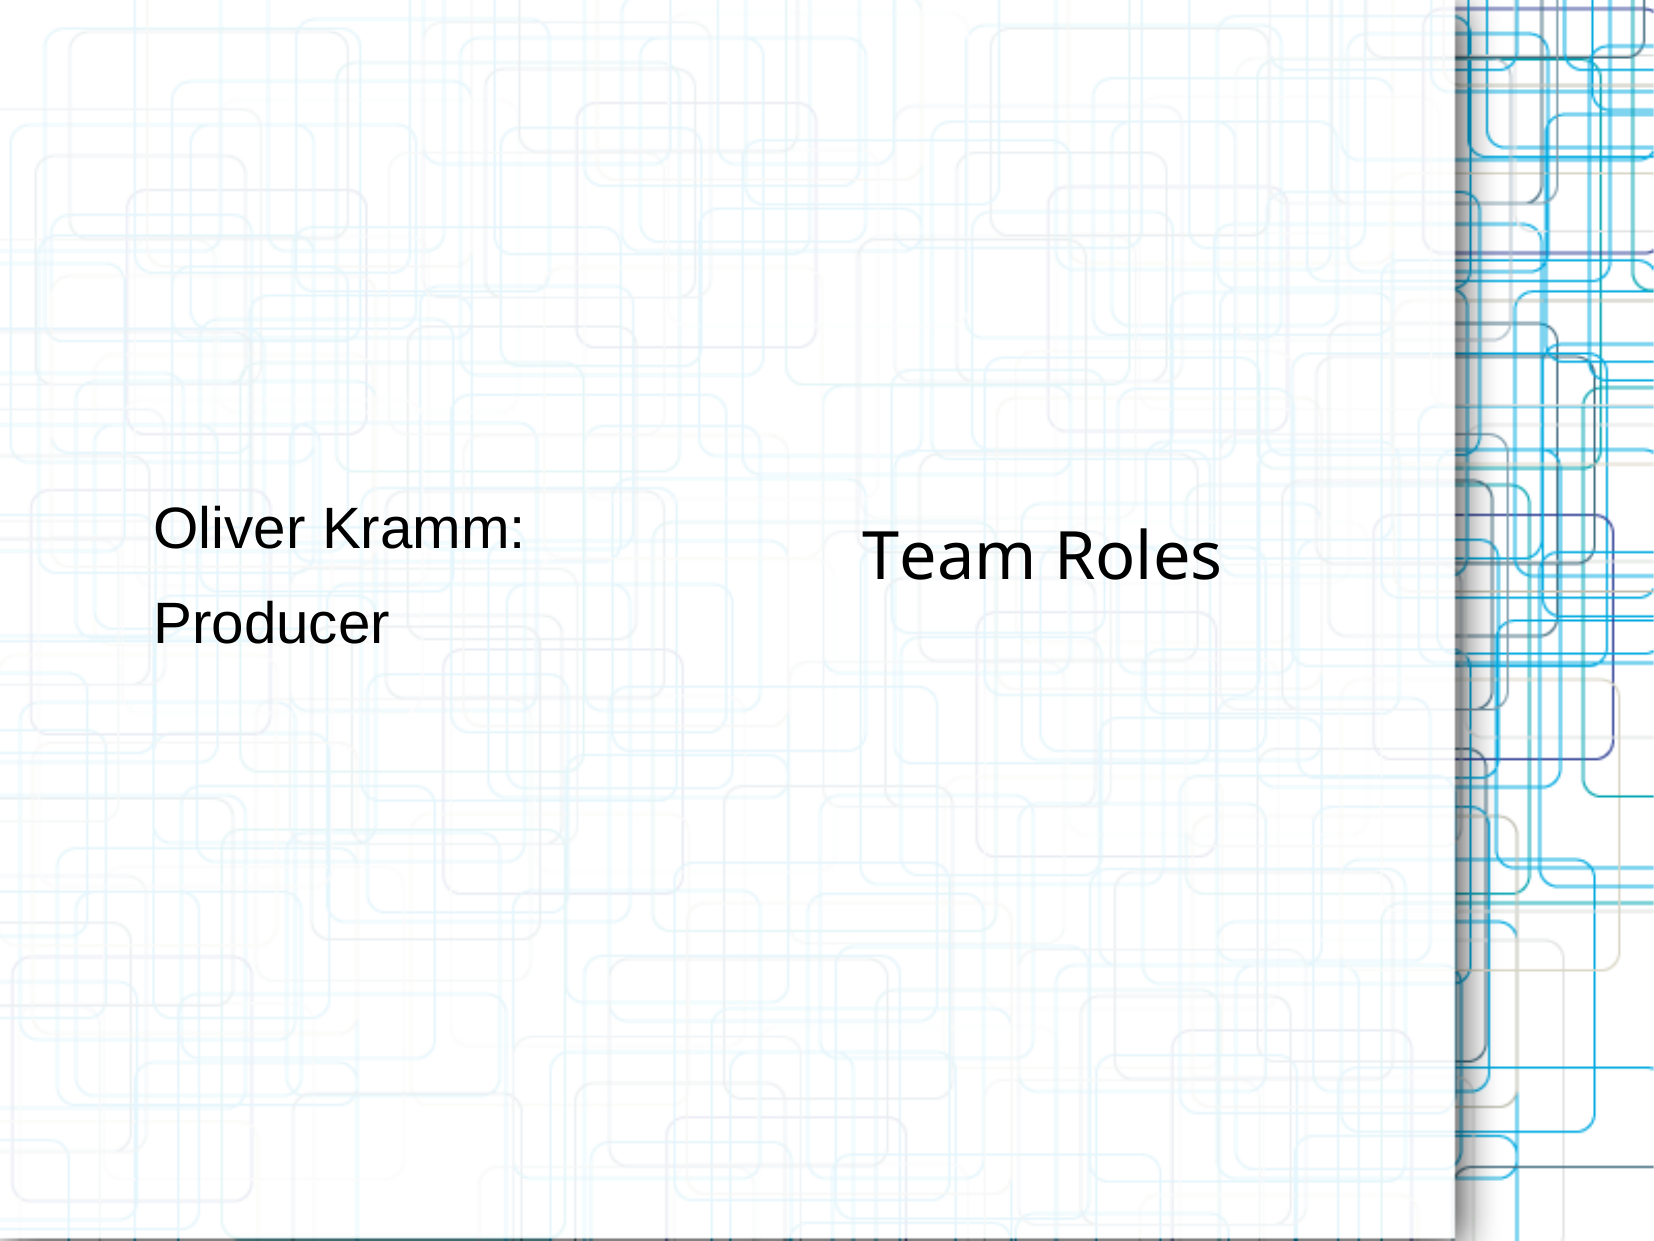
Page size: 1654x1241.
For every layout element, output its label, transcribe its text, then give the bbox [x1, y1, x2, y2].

list Team Roles [862, 507, 1418, 1109]
picture [0, 0, 1654, 1241]
list Oliver Kramm: Producer [82, 118, 734, 1109]
